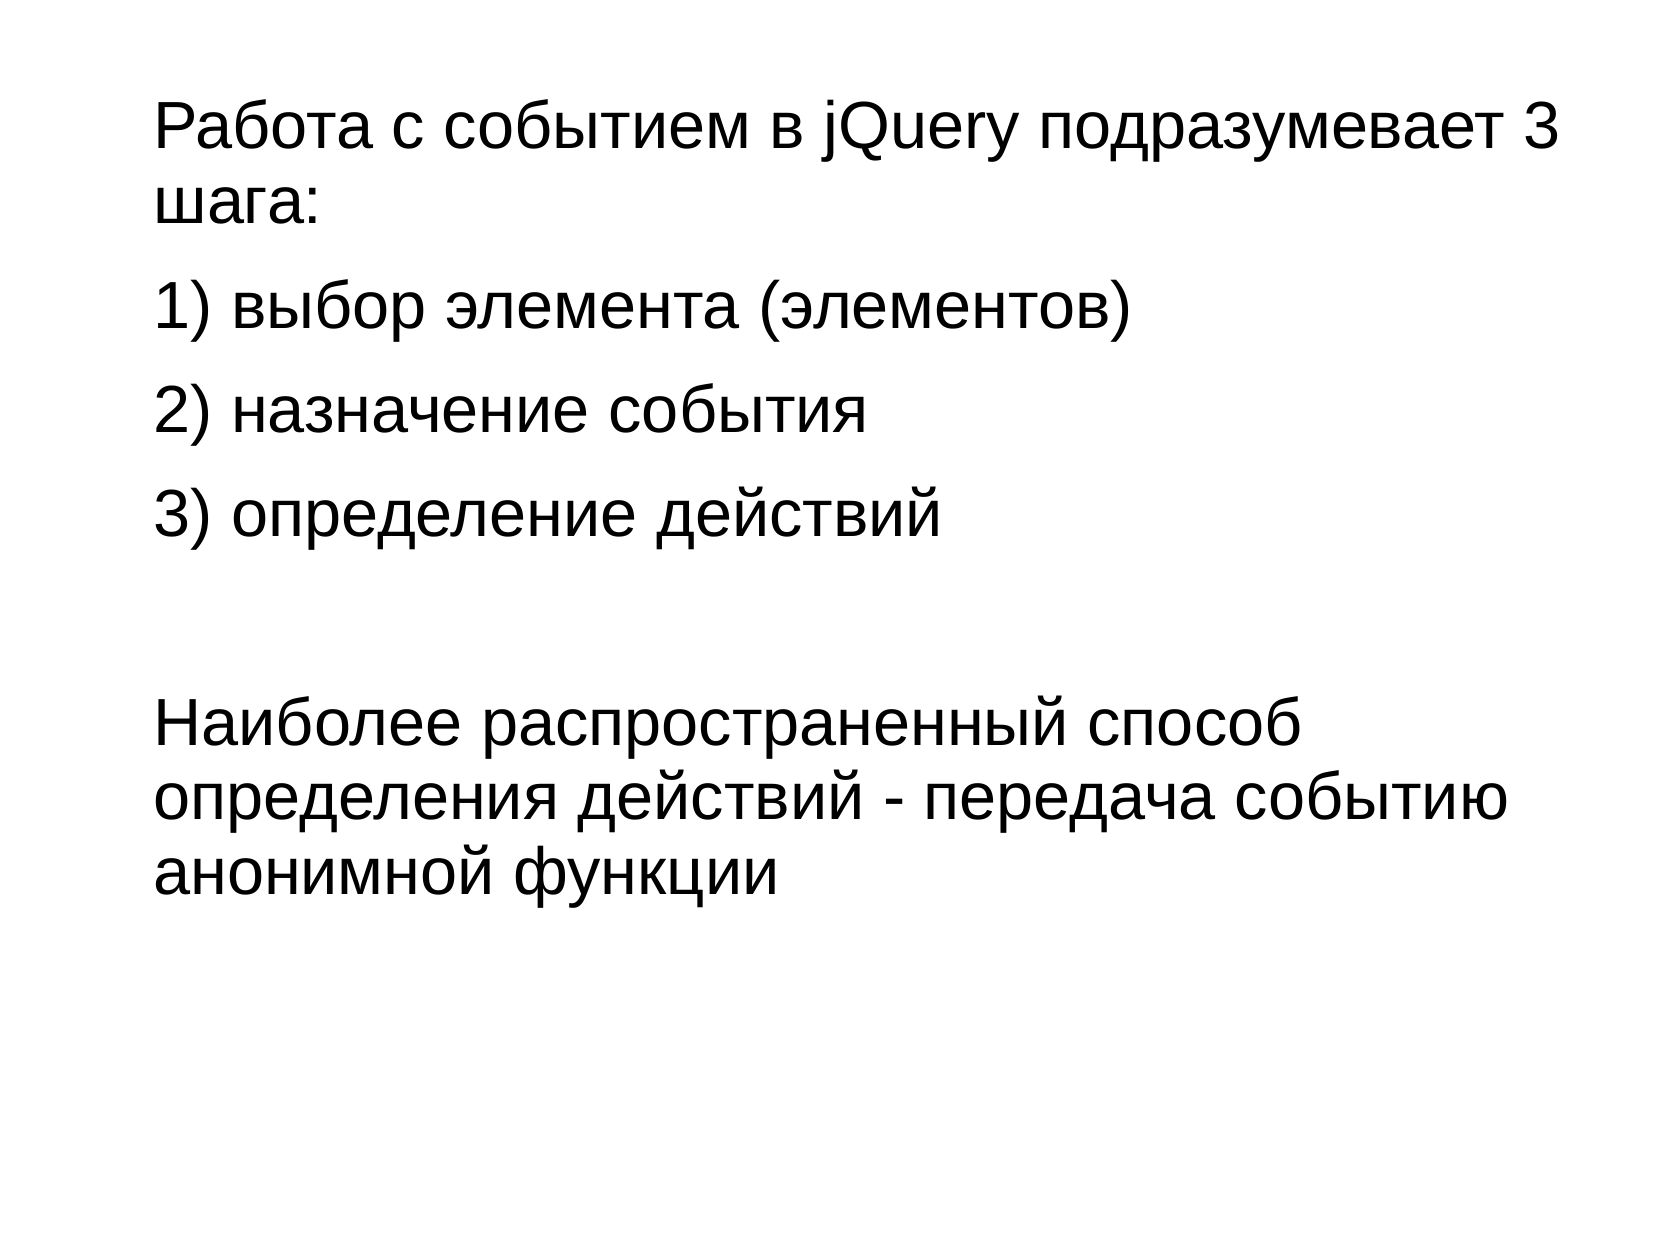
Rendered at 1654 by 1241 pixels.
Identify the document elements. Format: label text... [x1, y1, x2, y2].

list Работа с событием в jQuery подразумевает 3 шага: 1) выбор элемента (элементов) 2) назначение события 3) определение действий Наиболее распространенный способ определения действий - передача событию анонимной функции [82, 88, 1571, 1109]
